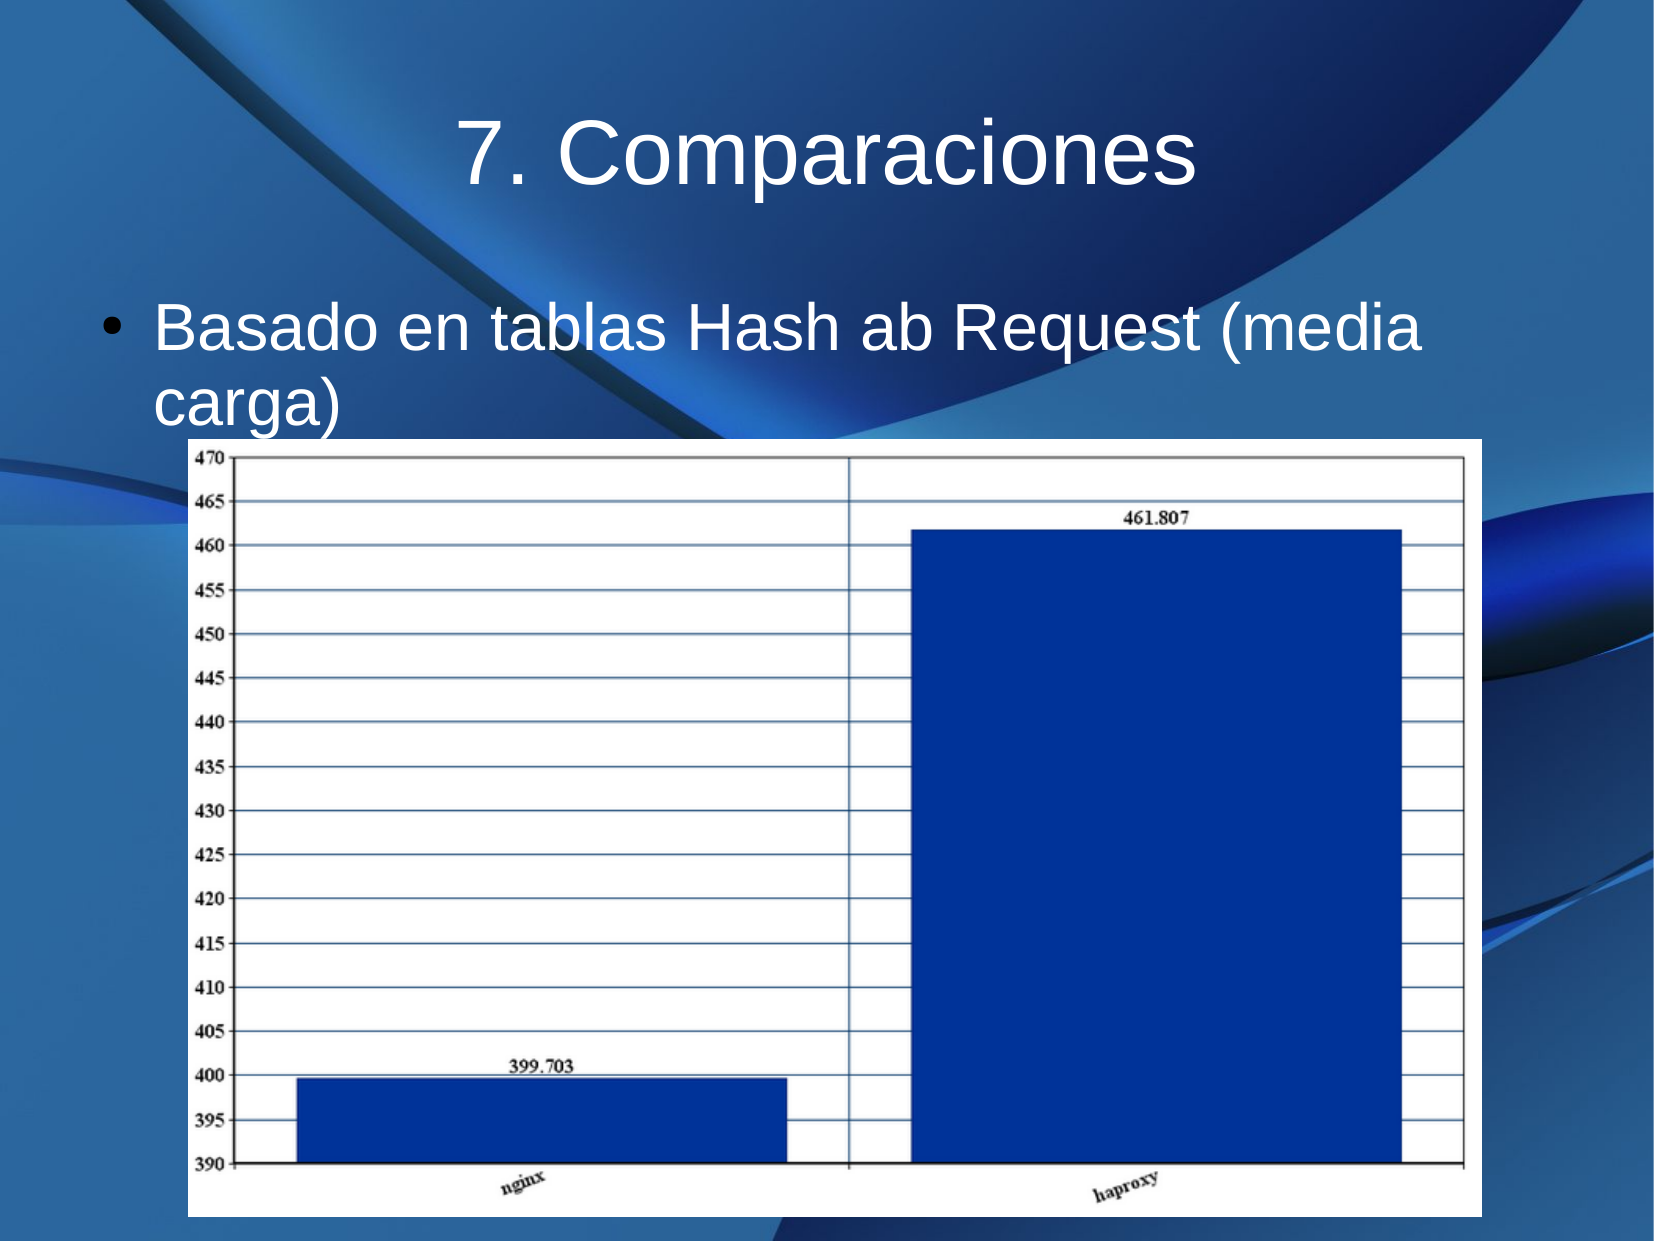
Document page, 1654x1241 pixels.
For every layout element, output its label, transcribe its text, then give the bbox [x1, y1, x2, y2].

picture [0, 0, 1654, 1241]
list Basado en tablas Hash ab Request (media carga) [82, 290, 1571, 1109]
title 7. Comparaciones [82, 49, 1571, 257]
